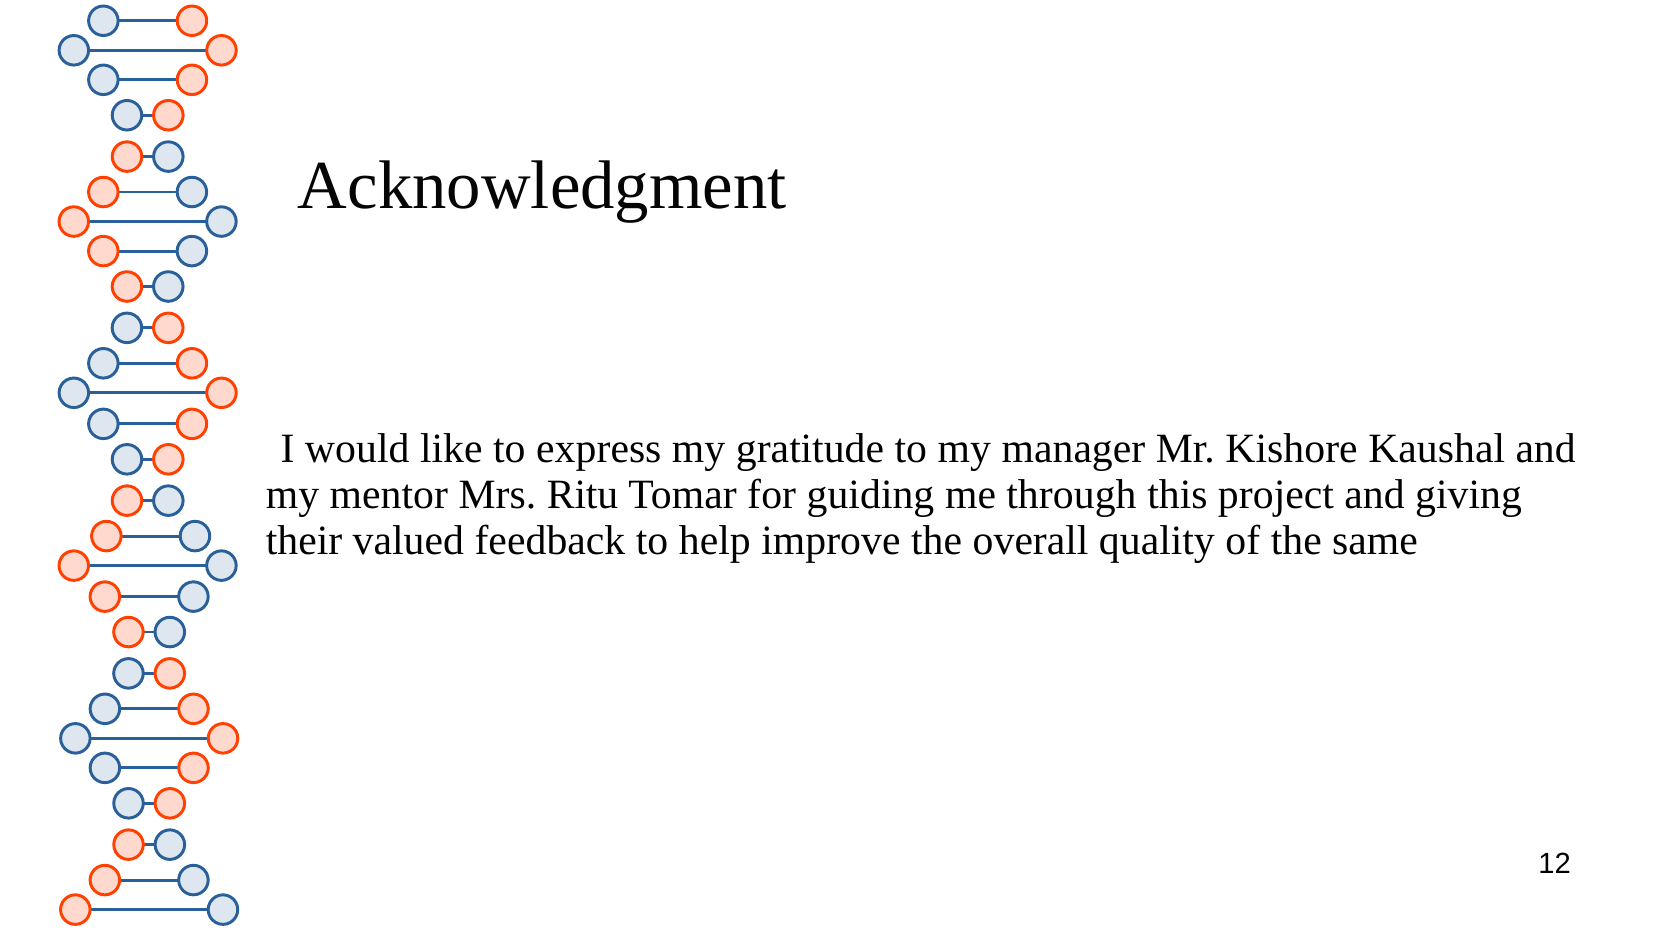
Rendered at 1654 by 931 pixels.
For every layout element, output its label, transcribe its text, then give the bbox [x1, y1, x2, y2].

title Acknowledgment [246, 108, 1576, 263]
subtitle I would like to express my gratitude to my manager Mr. Kishore Kaushal and my mentor Mrs. Ritu Tomar for guiding me through this project and giving their valued feedback to help improve the overall quality of the same [265, 224, 1595, 764]
